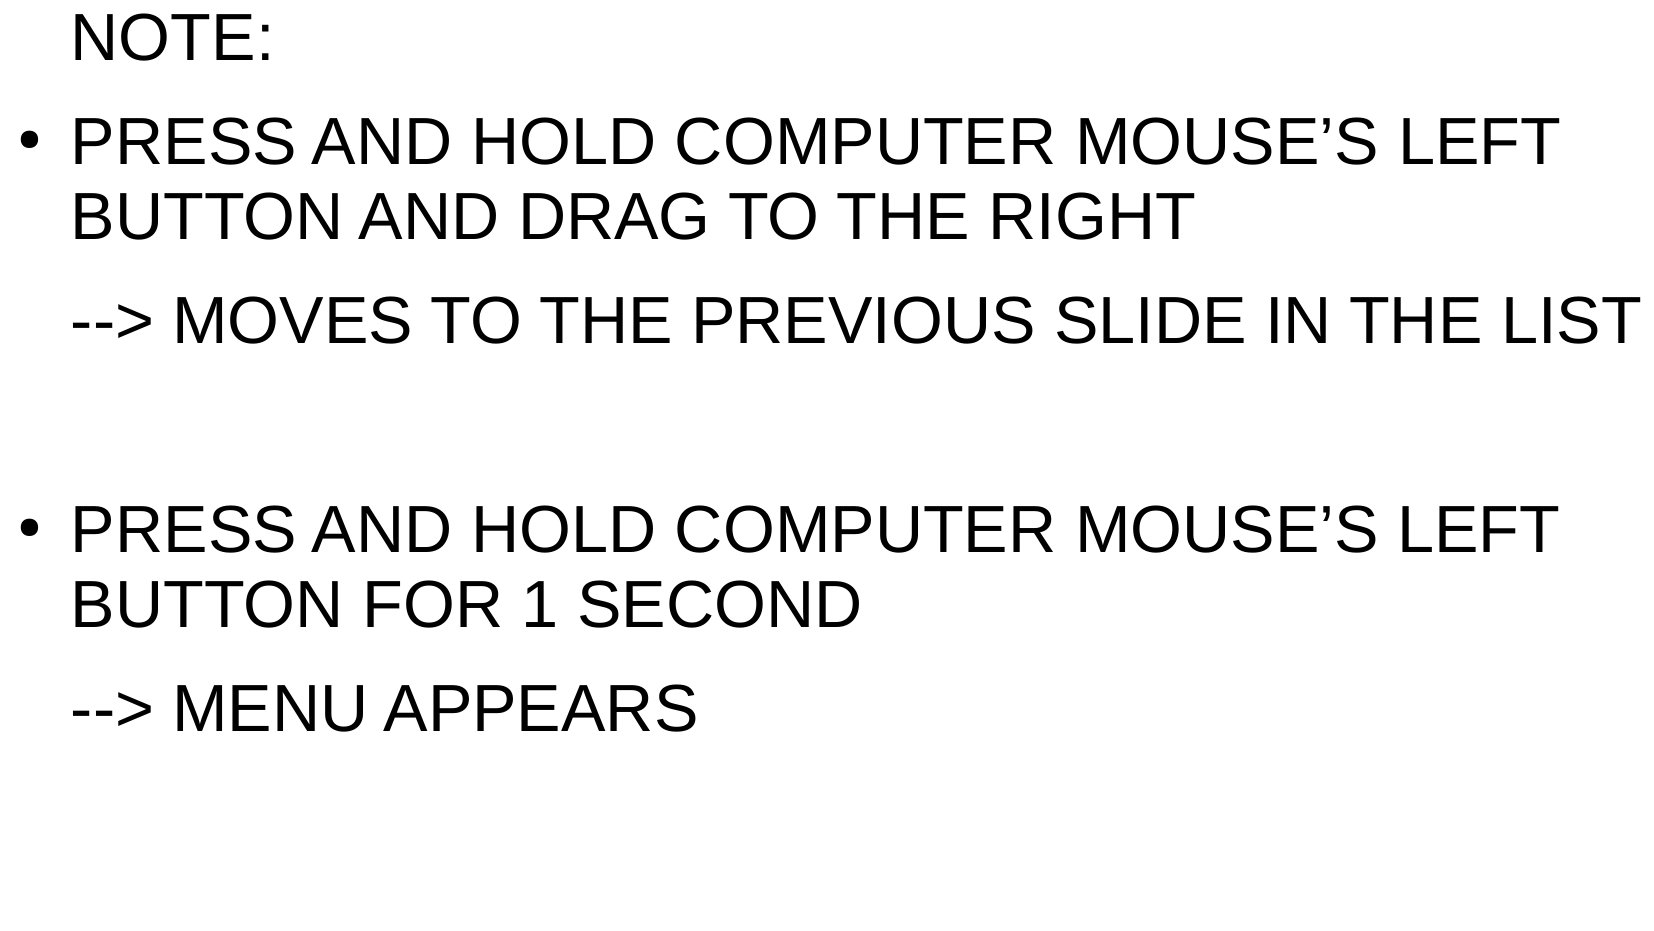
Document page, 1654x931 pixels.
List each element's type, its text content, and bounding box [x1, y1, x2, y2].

list NOTE: PRESS AND HOLD COMPUTER MOUSE’S LEFT BUTTON AND DRAG TO THE RIGHT --> MOVES TO THE PREVIOUS SLIDE IN THE LIST PRESS AND HOLD COMPUTER MOUSE’S LEFT BUTTON FOR 1 SECOND --> MENU APPEARS [0, 0, 1654, 886]
